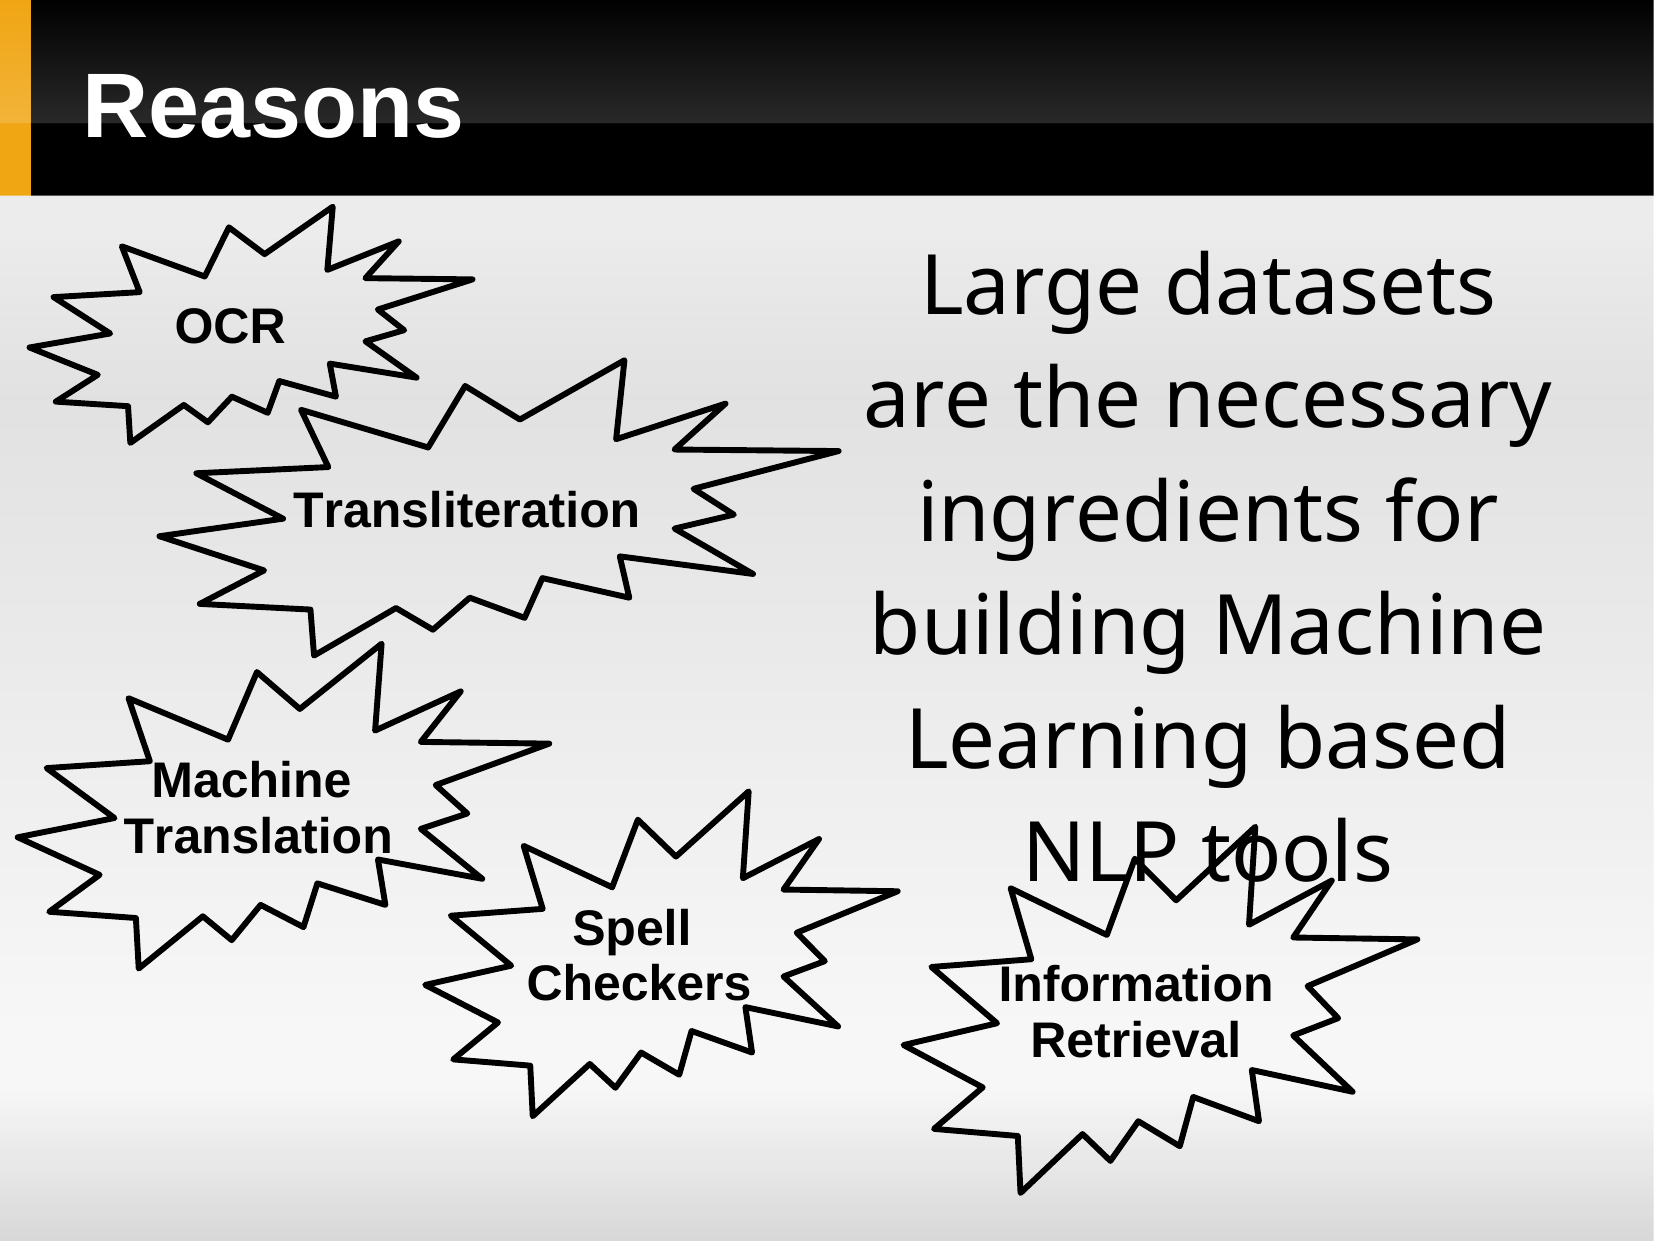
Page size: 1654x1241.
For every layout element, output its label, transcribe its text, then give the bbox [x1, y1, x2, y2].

text_box OCR [29, 206, 473, 443]
text_box Transliteration [159, 360, 839, 656]
picture [0, 0, 1654, 1241]
list Large datasets are the necessary ingredients for building Machine Learning based NLP tools [845, 225, 1572, 792]
text_box Information Retrieval [903, 826, 1418, 1193]
title Reasons [82, 2, 1571, 210]
text_box Machine Translation [17, 643, 550, 969]
text_box Spell Checkers [425, 791, 898, 1117]
